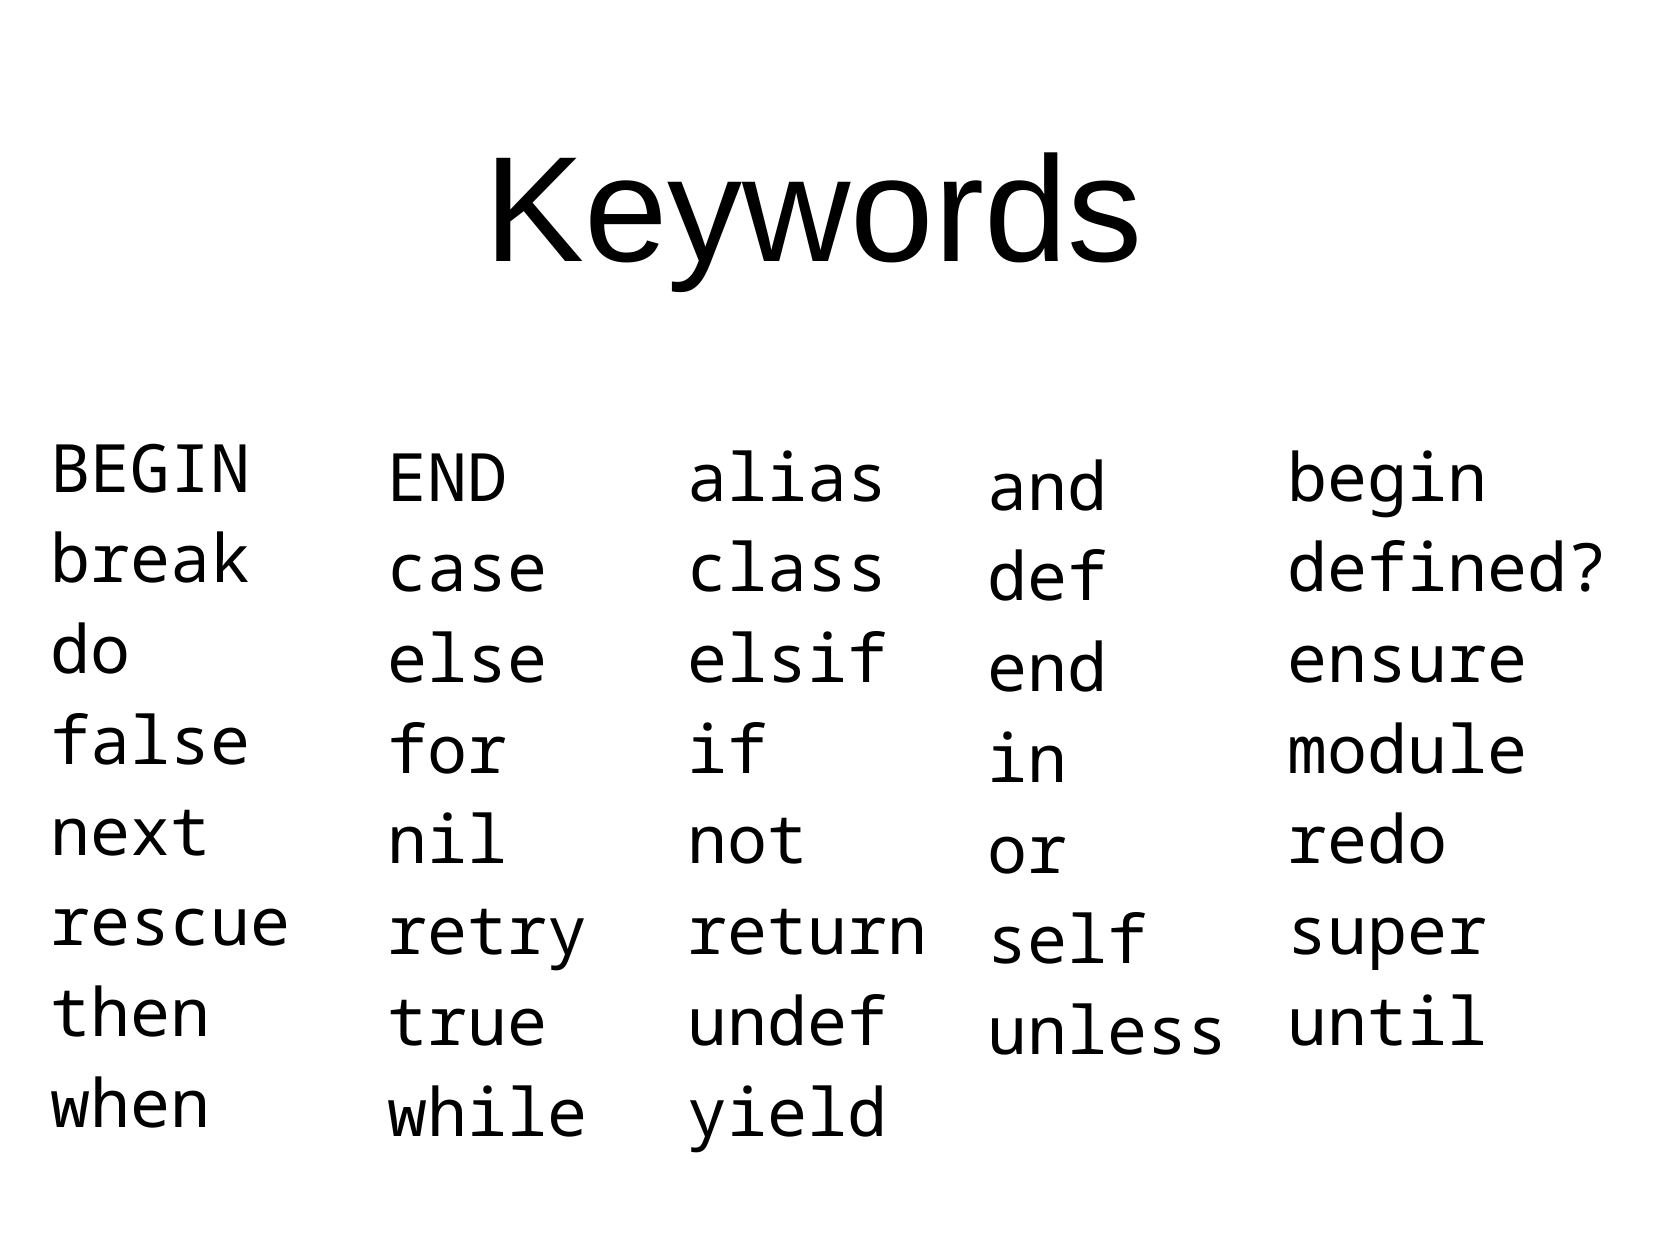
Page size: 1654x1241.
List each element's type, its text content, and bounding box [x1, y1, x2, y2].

text_box begin defined? ensure module redo super until [1272, 422, 1654, 980]
text_box BEGIN break do false next rescue then when [35, 413, 373, 1049]
text_box END case else for nil retry true while [372, 422, 672, 1058]
text_box alias class elsif if not return undef yield [672, 422, 1011, 1058]
text_box and def end in or self unless [972, 431, 1311, 989]
text_box Keywords [469, 118, 1184, 301]
